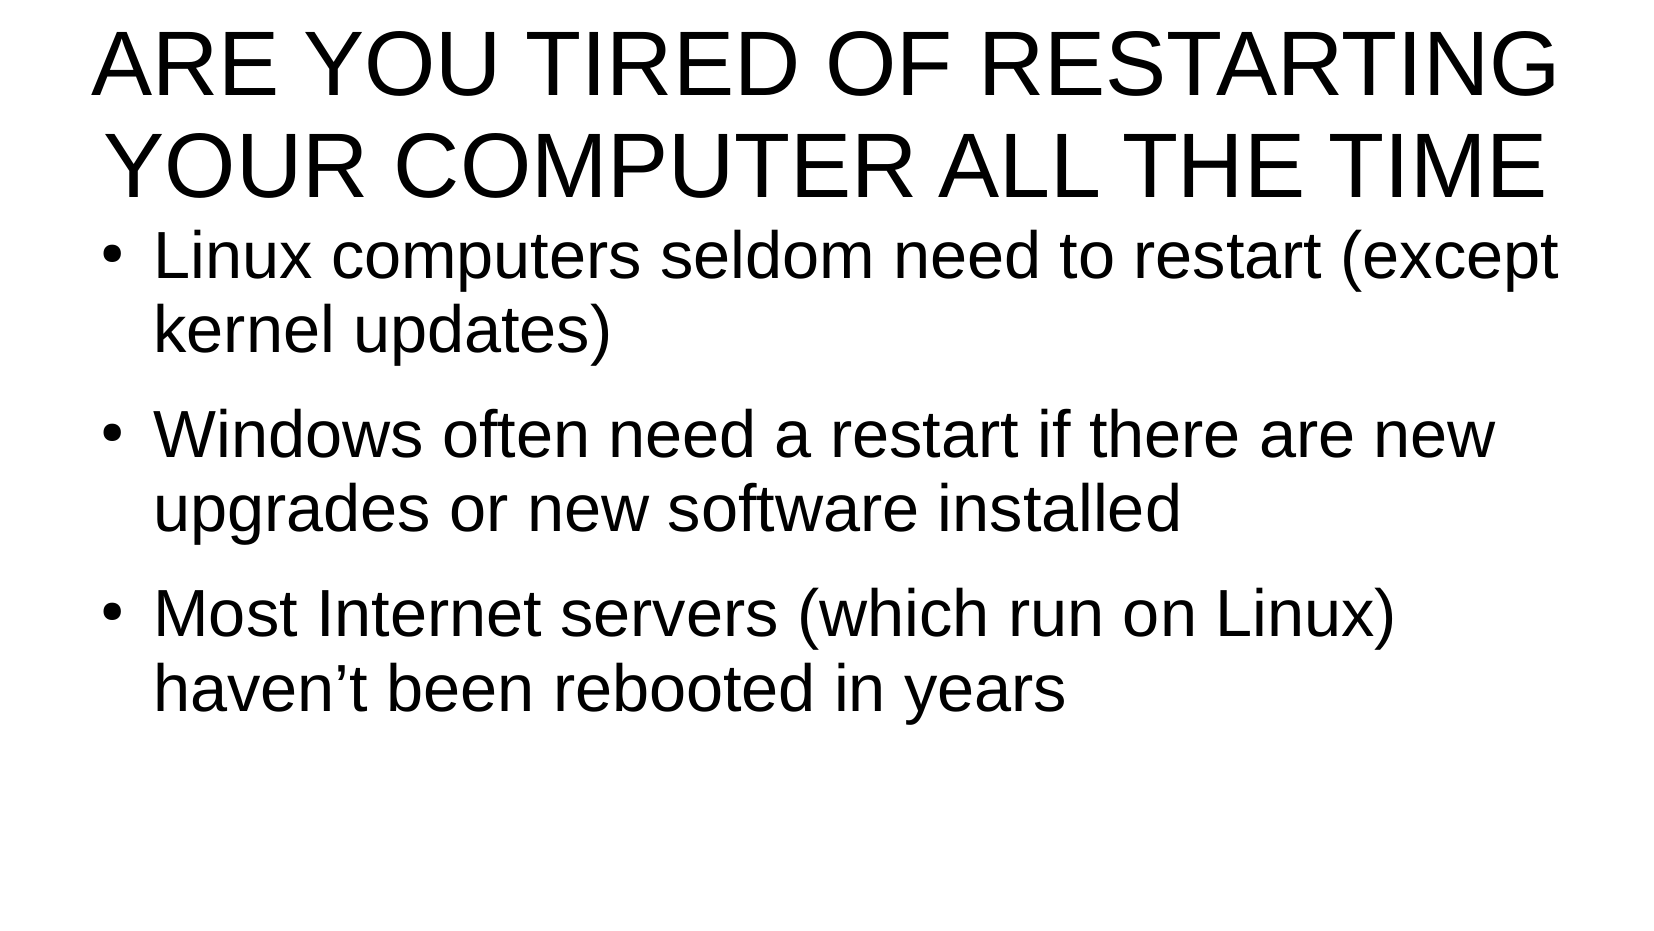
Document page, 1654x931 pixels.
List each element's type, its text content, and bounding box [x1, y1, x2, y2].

title ARE YOU TIRED OF RESTARTING YOUR COMPUTER ALL THE TIME [82, 12, 1571, 217]
list Linux computers seldom need to restart (except kernel updates) Windows often need a restart if there are new upgrades or new software installed Most Internet servers (which run on Linux) haven’t been rebooted in years [82, 217, 1571, 758]
